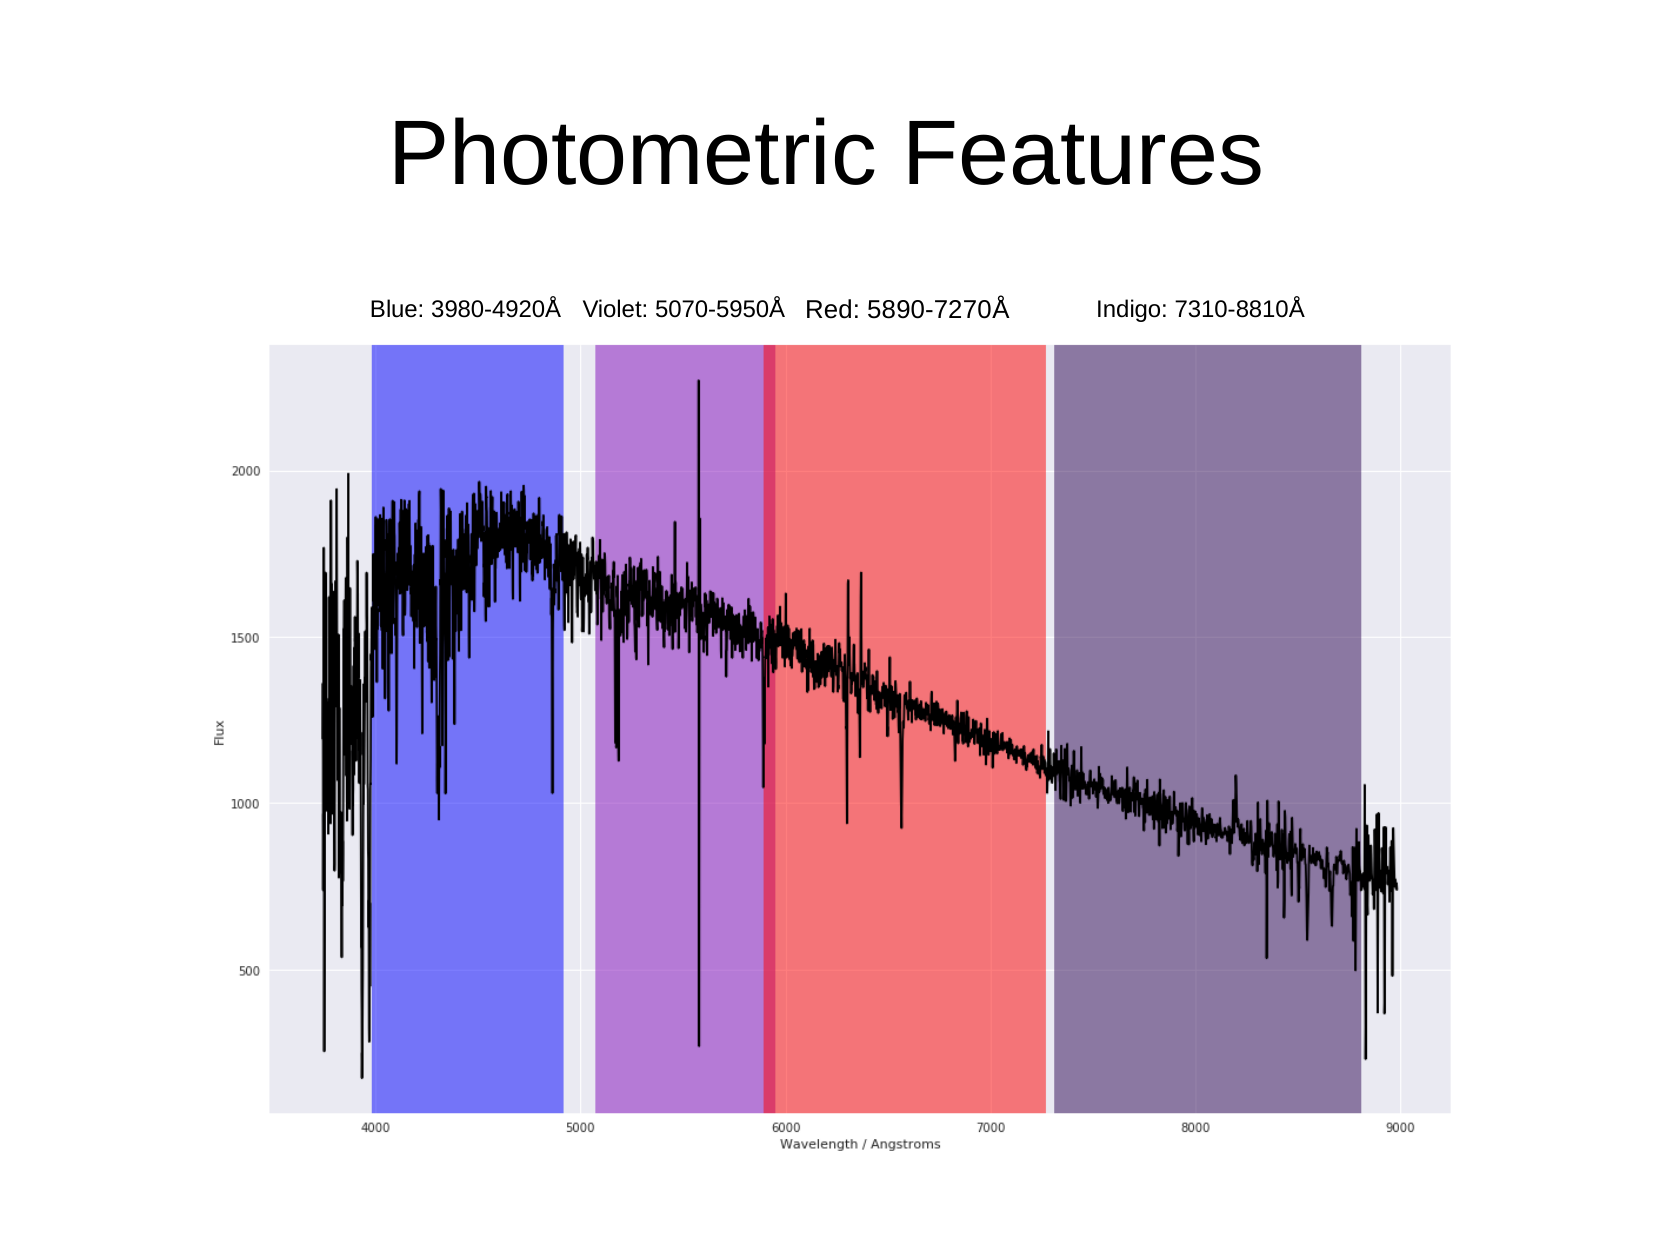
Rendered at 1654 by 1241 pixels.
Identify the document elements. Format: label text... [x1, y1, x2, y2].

list Red: 5890-7270Å [750, 295, 1010, 344]
list Indigo: 7310-8810Å [1045, 295, 1306, 344]
list Blue: 3980-4920Å [318, 295, 531, 344]
picture [206, 338, 1459, 1158]
list Violet: 5070-5950Å [531, 295, 750, 344]
title Photometric Features [82, 49, 1571, 257]
